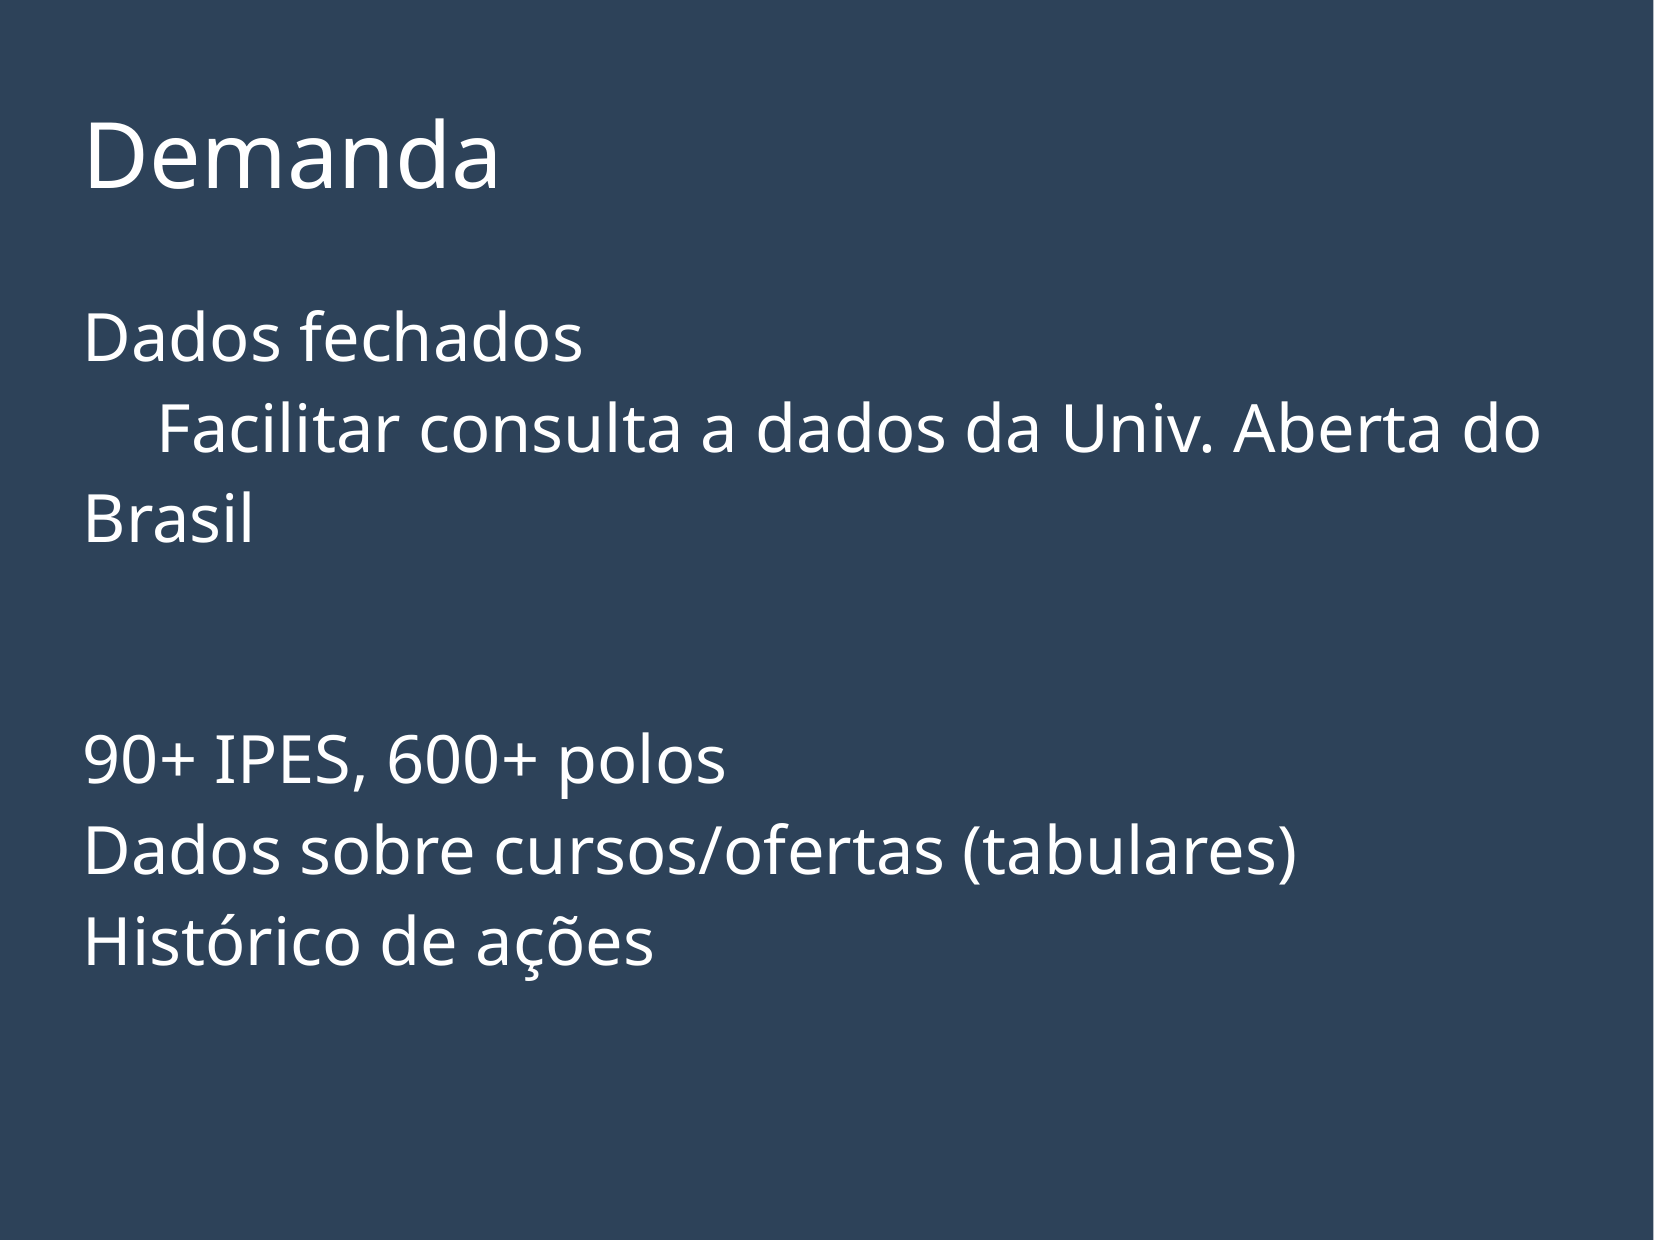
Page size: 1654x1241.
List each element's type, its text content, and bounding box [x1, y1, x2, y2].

list Dados fechados Facilitar consulta a dados da Univ. Aberta do Brasil 90+ IPES, 600+ polos Dados sobre cursos/ofertas (tabulares) Histórico de ações [82, 290, 1571, 1109]
title Demanda [82, 49, 1571, 257]
